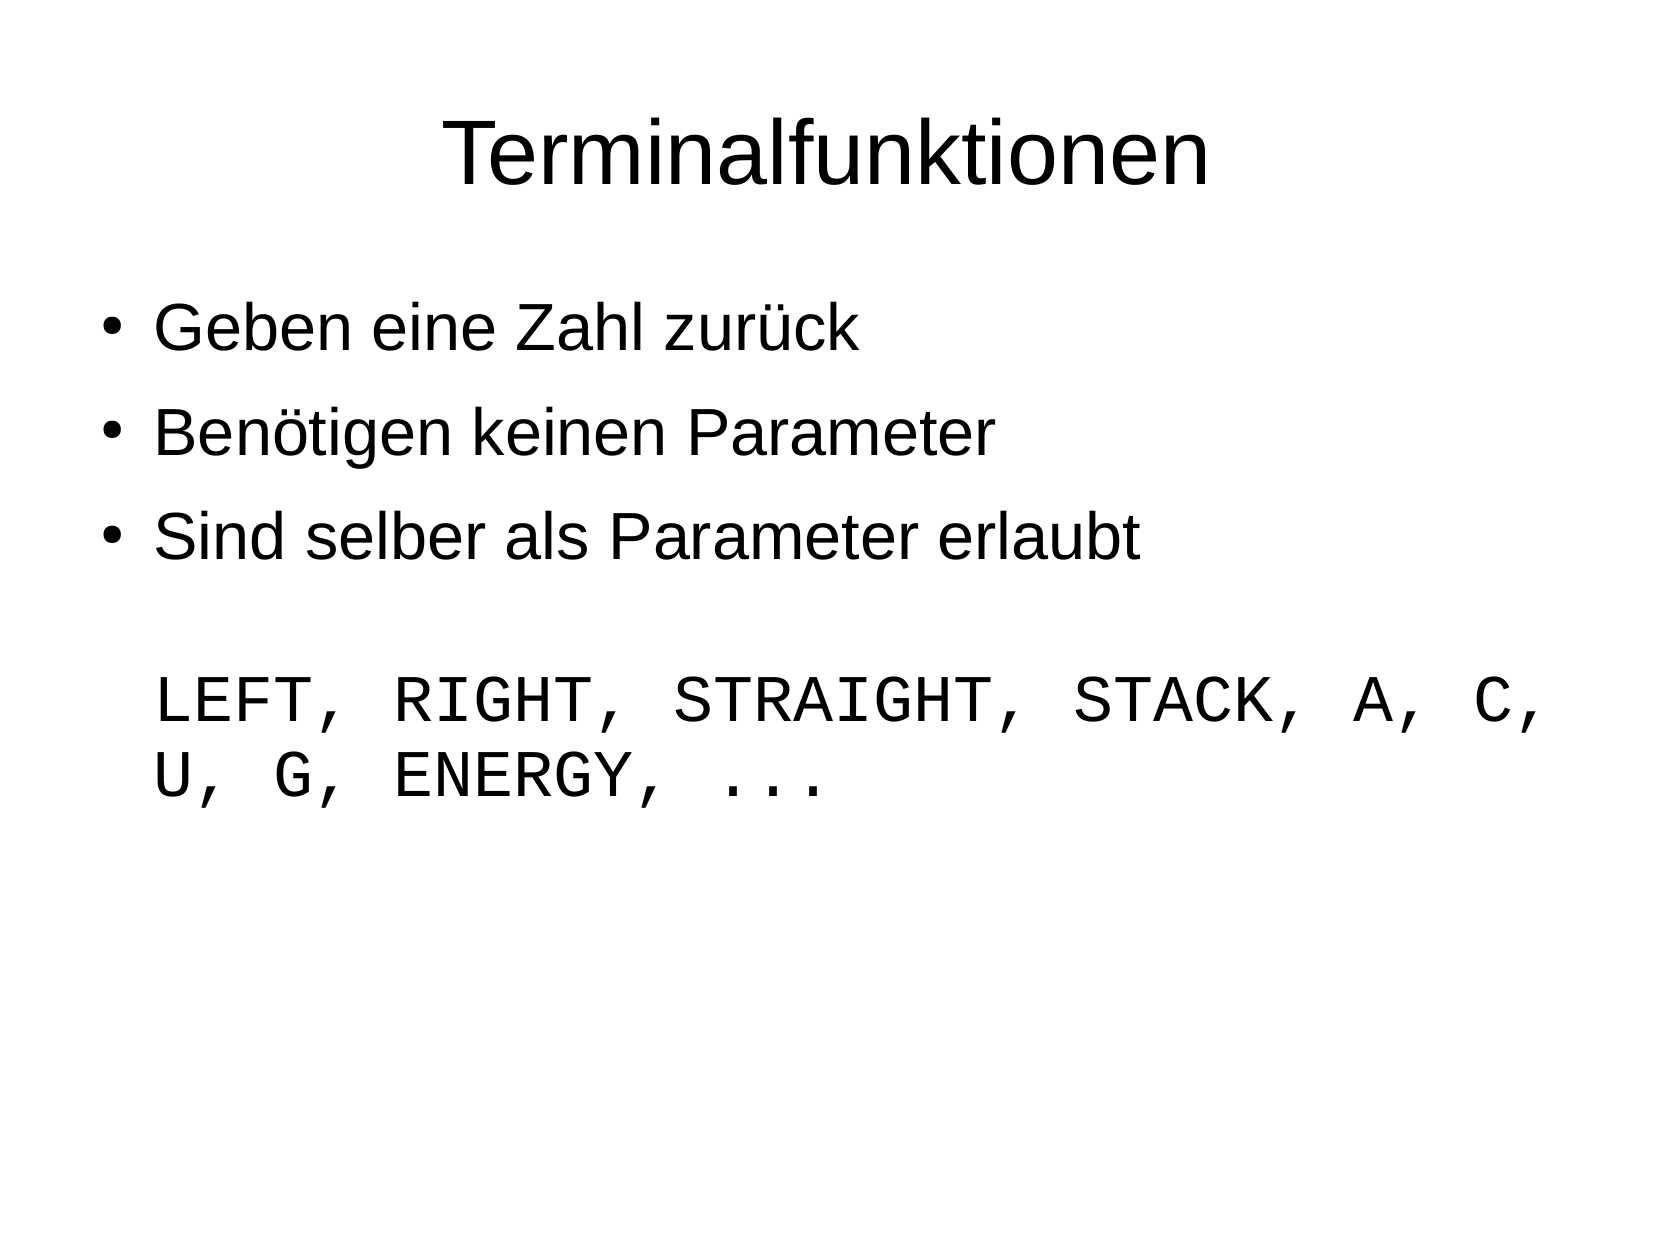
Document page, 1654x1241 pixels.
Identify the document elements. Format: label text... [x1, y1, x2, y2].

title Terminalfunktionen [82, 49, 1571, 257]
list LEFT, RIGHT, STRAIGHT, STACK, A, C, U, G, ENERGY, ... [82, 665, 1571, 1009]
list Geben eine Zahl zurück Benötigen keinen Parameter Sind selber als Parameter erlaubt [82, 290, 1571, 634]
